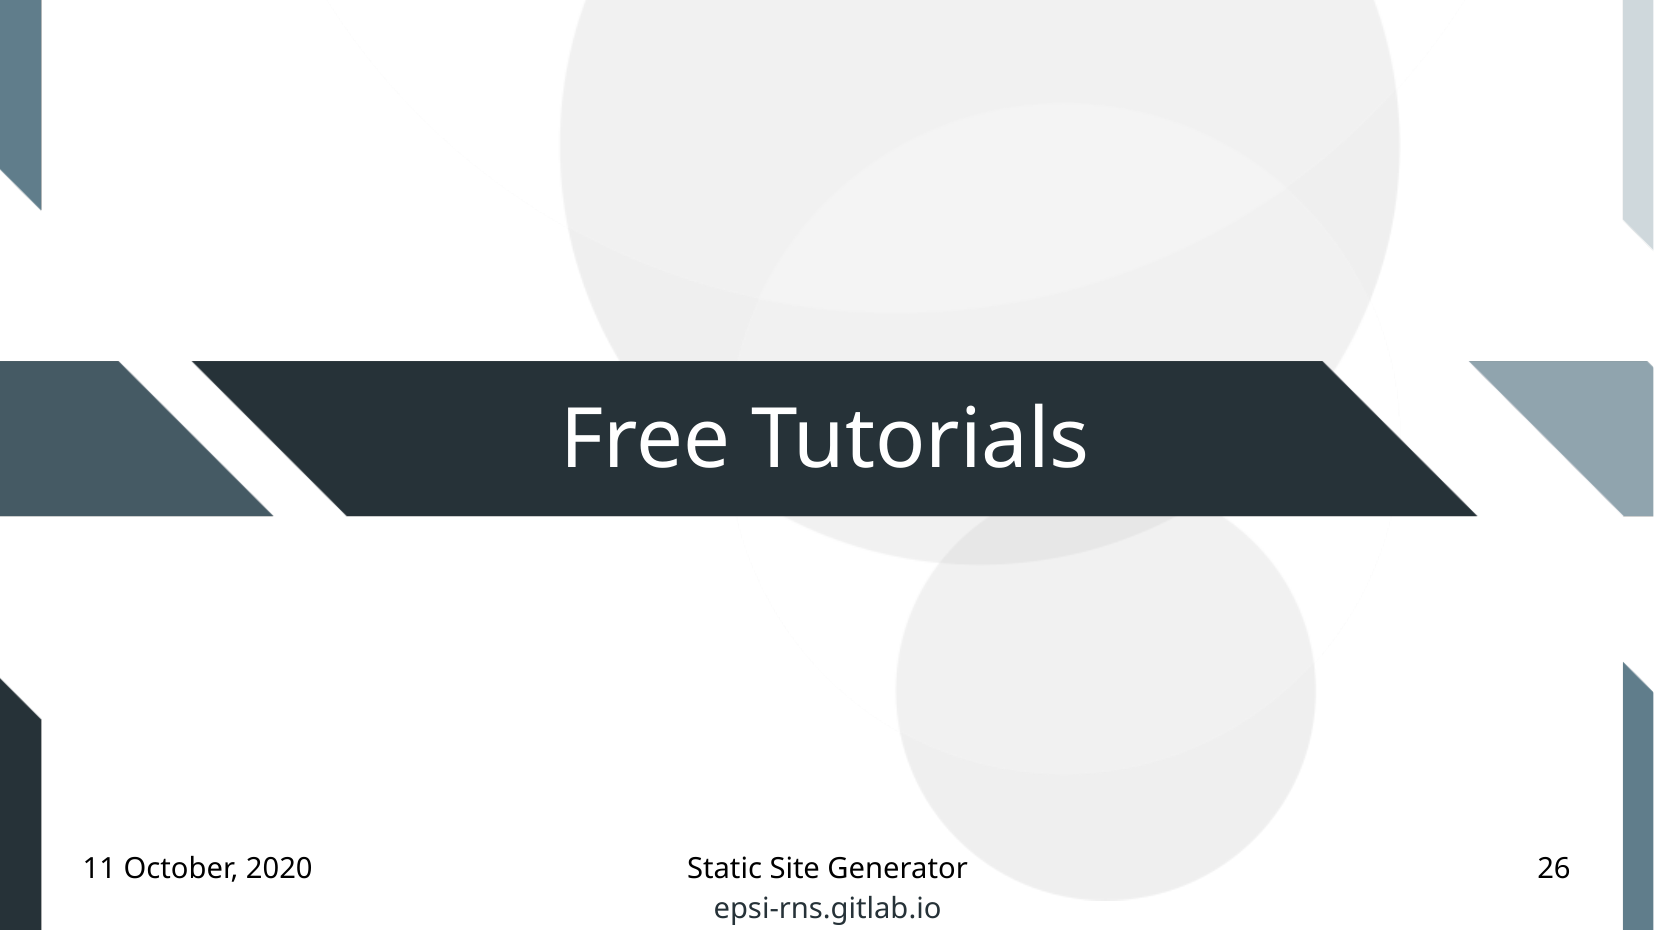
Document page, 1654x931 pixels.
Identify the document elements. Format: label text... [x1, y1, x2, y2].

picture [0, 0, 1654, 930]
title Free Tutorials [82, 360, 1568, 511]
